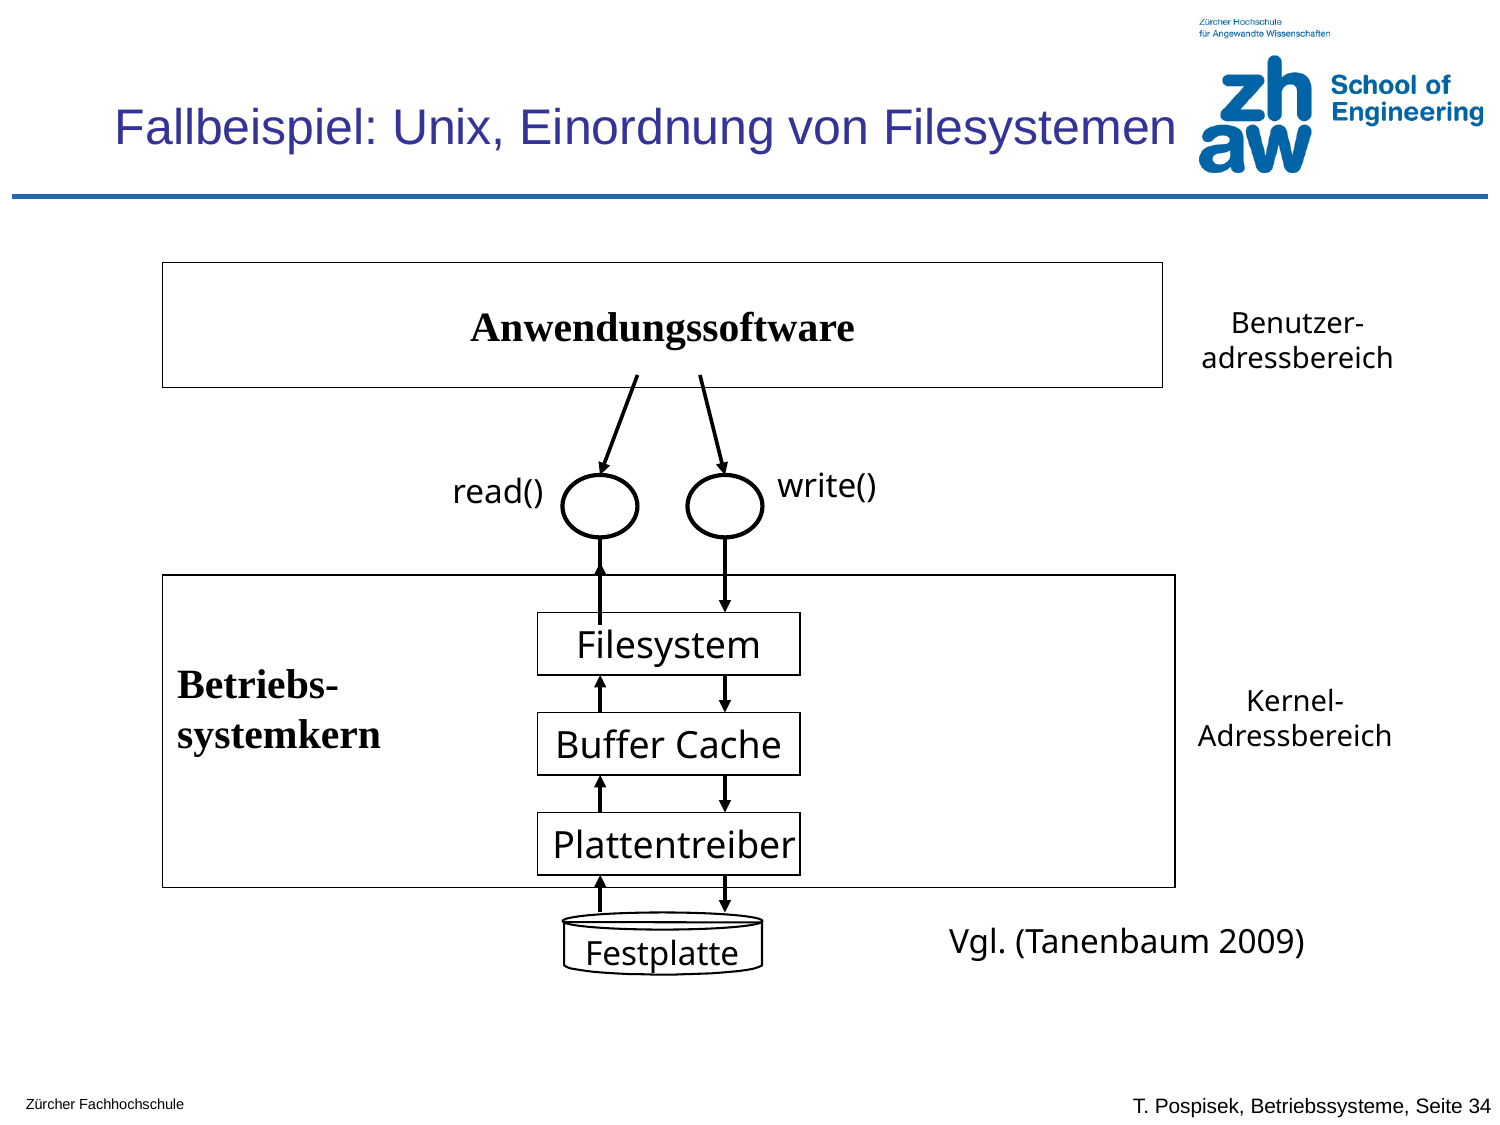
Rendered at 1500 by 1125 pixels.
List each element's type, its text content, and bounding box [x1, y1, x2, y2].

text_box Filesystem [537, 612, 800, 675]
text_box Buffer Cache [537, 712, 800, 775]
text_box Vgl. (Tanenbaum 2009) [934, 912, 1320, 968]
text_box Benutzer- adressbereich [1186, 262, 1409, 383]
text_box Betriebs- systemkern [162, 649, 397, 765]
text_box Festplatte [570, 924, 755, 980]
text_box Anwendungssoftware [162, 262, 1163, 388]
picture [1199, 19, 1483, 173]
text_box Plattentreiber [537, 812, 800, 875]
text_box Kernel- Adressbereich [1183, 674, 1408, 760]
title Fallbeispiel: Unix, Einordnung von Filesystemen [99, 50, 1379, 163]
text_box write() [762, 457, 892, 512]
text_box read() [437, 462, 559, 518]
